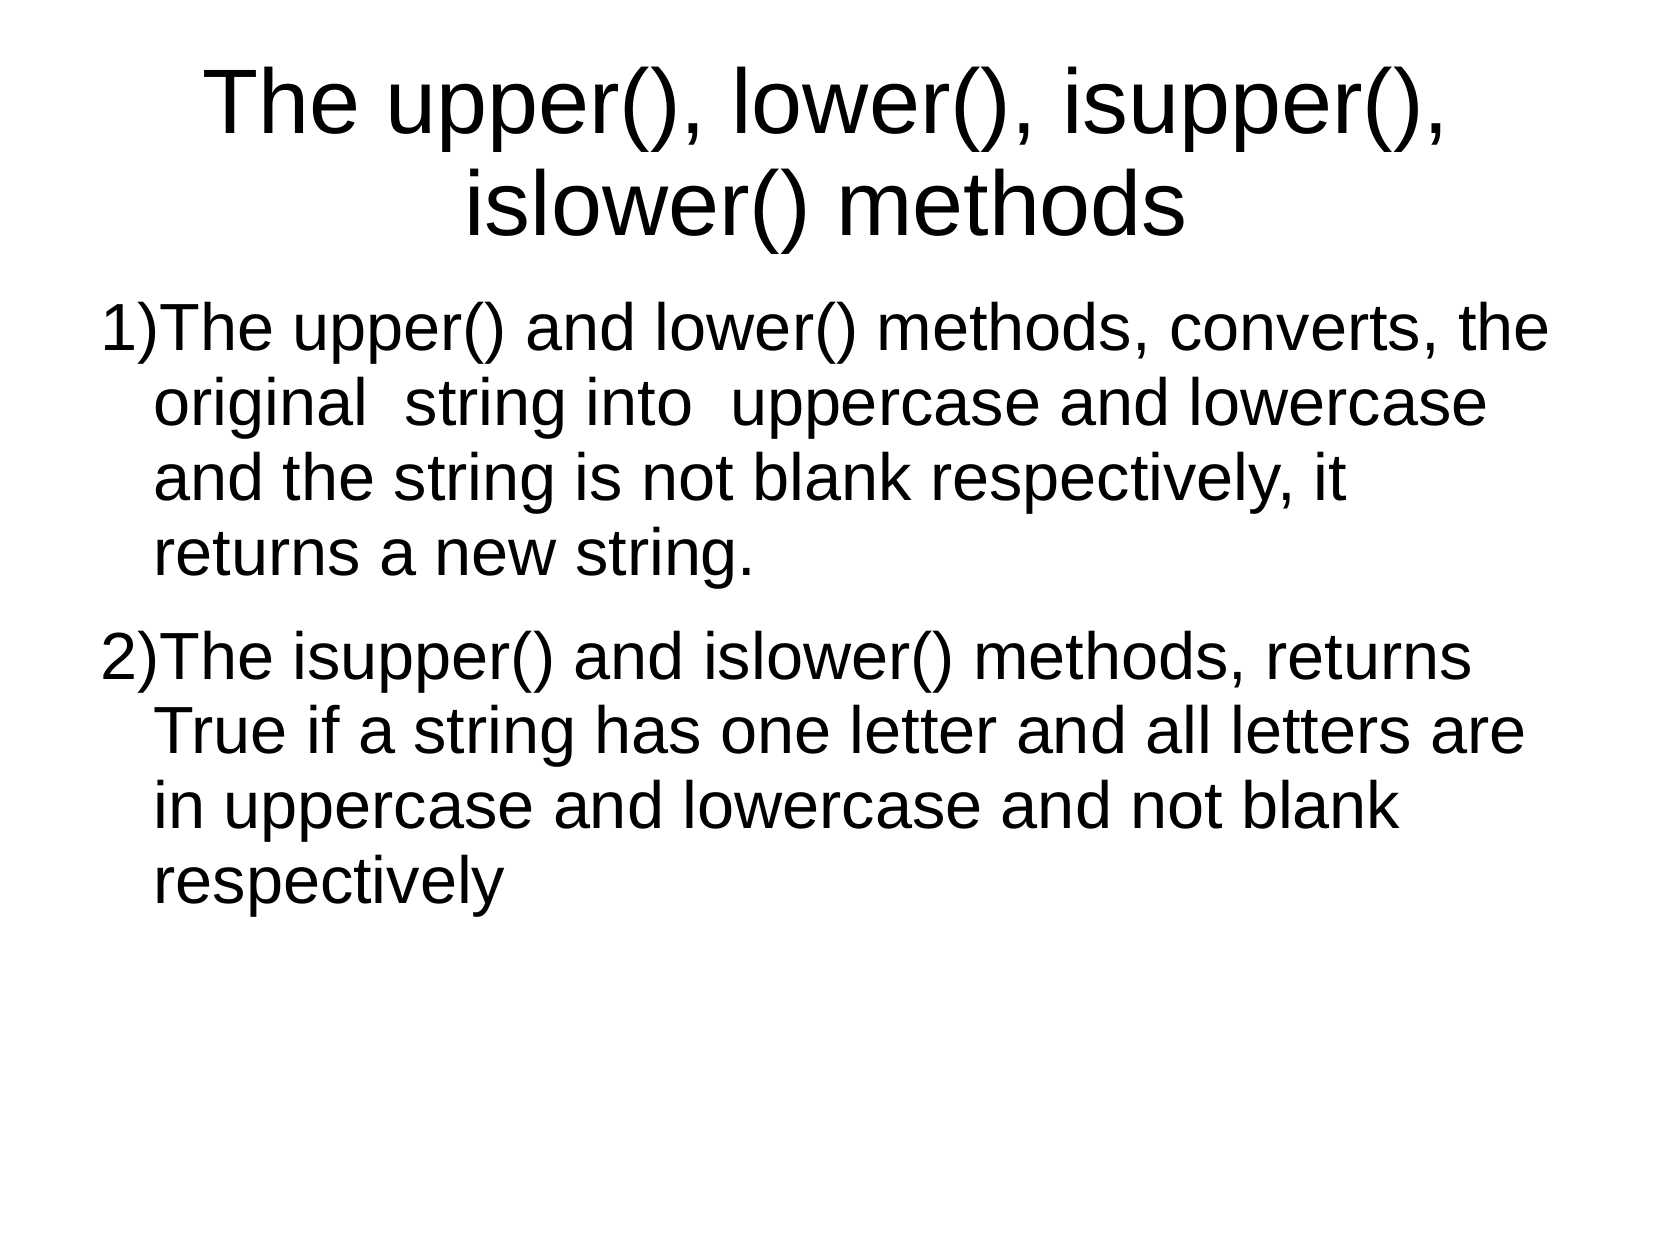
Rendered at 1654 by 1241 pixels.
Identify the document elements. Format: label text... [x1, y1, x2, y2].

title The upper(), lower(), isupper(), islower() methods [82, 49, 1571, 257]
list The upper() and lower() methods, converts, the original string into uppercase and lowercase and the string is not blank respectively, it returns a new string. The isupper() and islower() methods, returns True if a string has one letter and all letters are in uppercase and lowercase and not blank respectively [82, 290, 1571, 1010]
